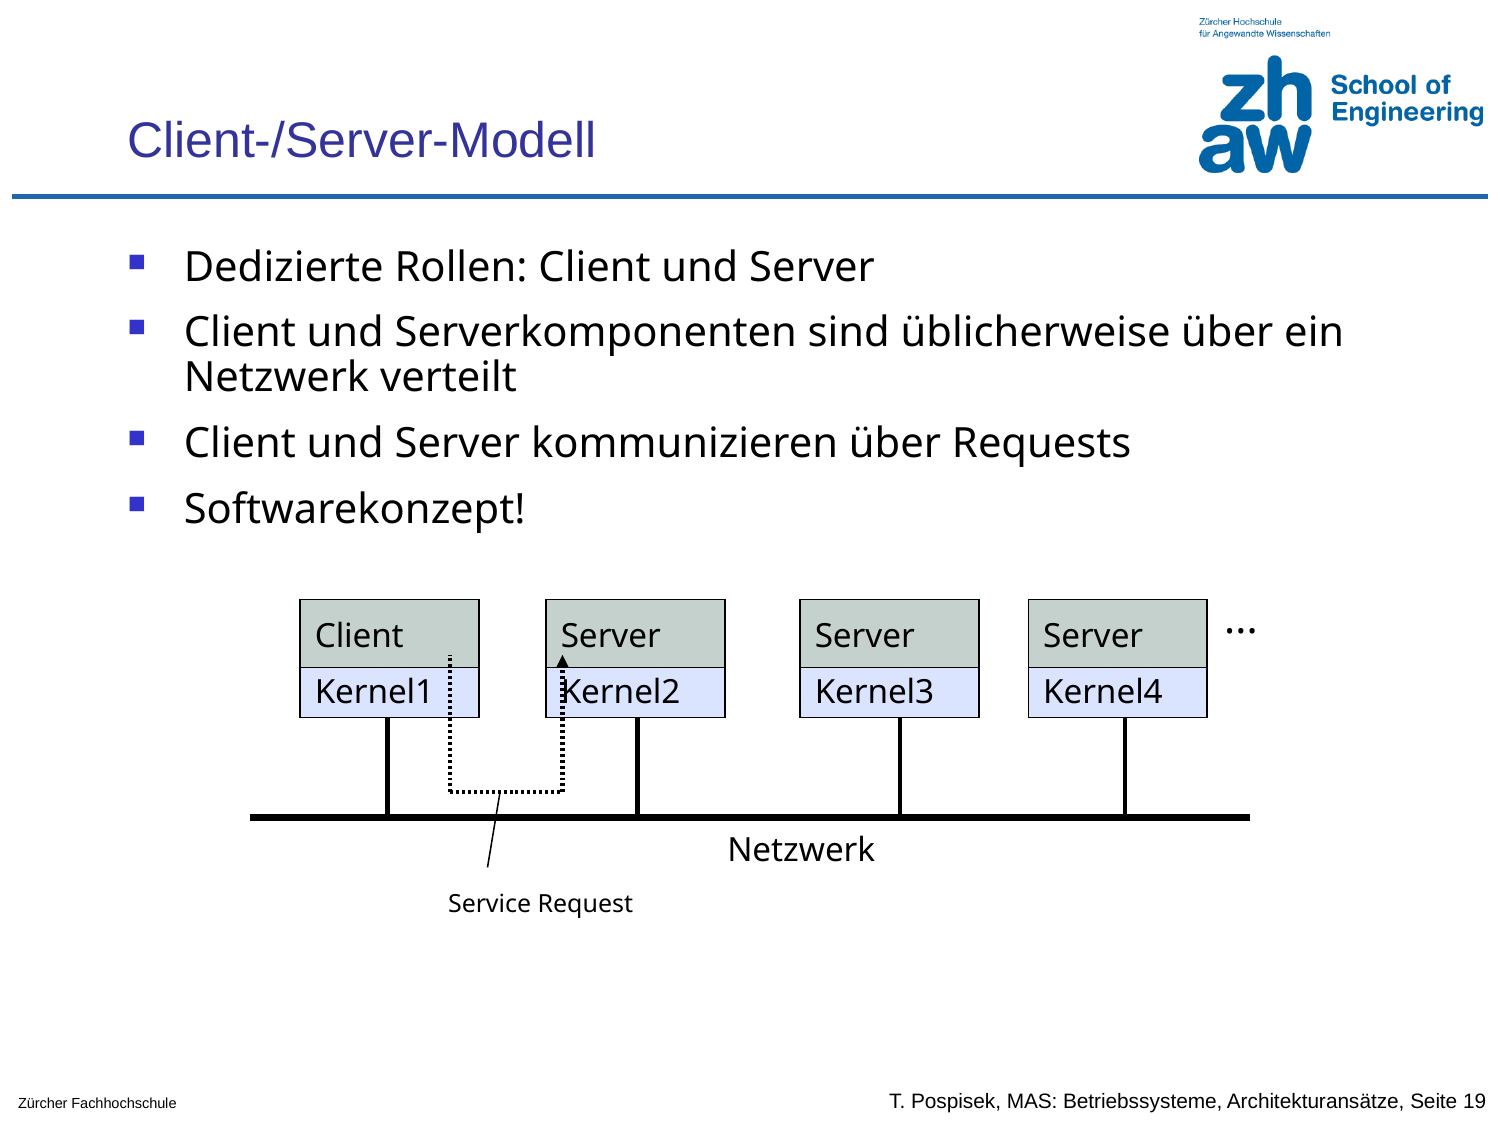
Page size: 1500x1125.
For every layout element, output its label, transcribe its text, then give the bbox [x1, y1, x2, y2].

text_box Kernel1 [300, 667, 479, 718]
text_box Service Request [433, 879, 649, 925]
text_box Netzwerk [712, 821, 891, 877]
text_box Server [800, 599, 979, 667]
text_box Kernel3 [800, 667, 979, 718]
title Client-/Server-Modell [112, 50, 1391, 175]
text_box Server [1028, 599, 1208, 667]
picture [1199, 18, 1483, 173]
text_box Server [546, 599, 725, 667]
text_box Kernel2 [546, 667, 725, 718]
text_box Kernel4 [1028, 667, 1208, 718]
list Dedizierte Rollen: Client und Server Client und Serverkomponenten sind üblicherweise über ein Netzwerk verteilt Client und Server kommunizieren über Requests Softwarekonzept! [112, 237, 1363, 313]
text_box ... [1209, 584, 1273, 650]
text_box Client [300, 599, 479, 667]
